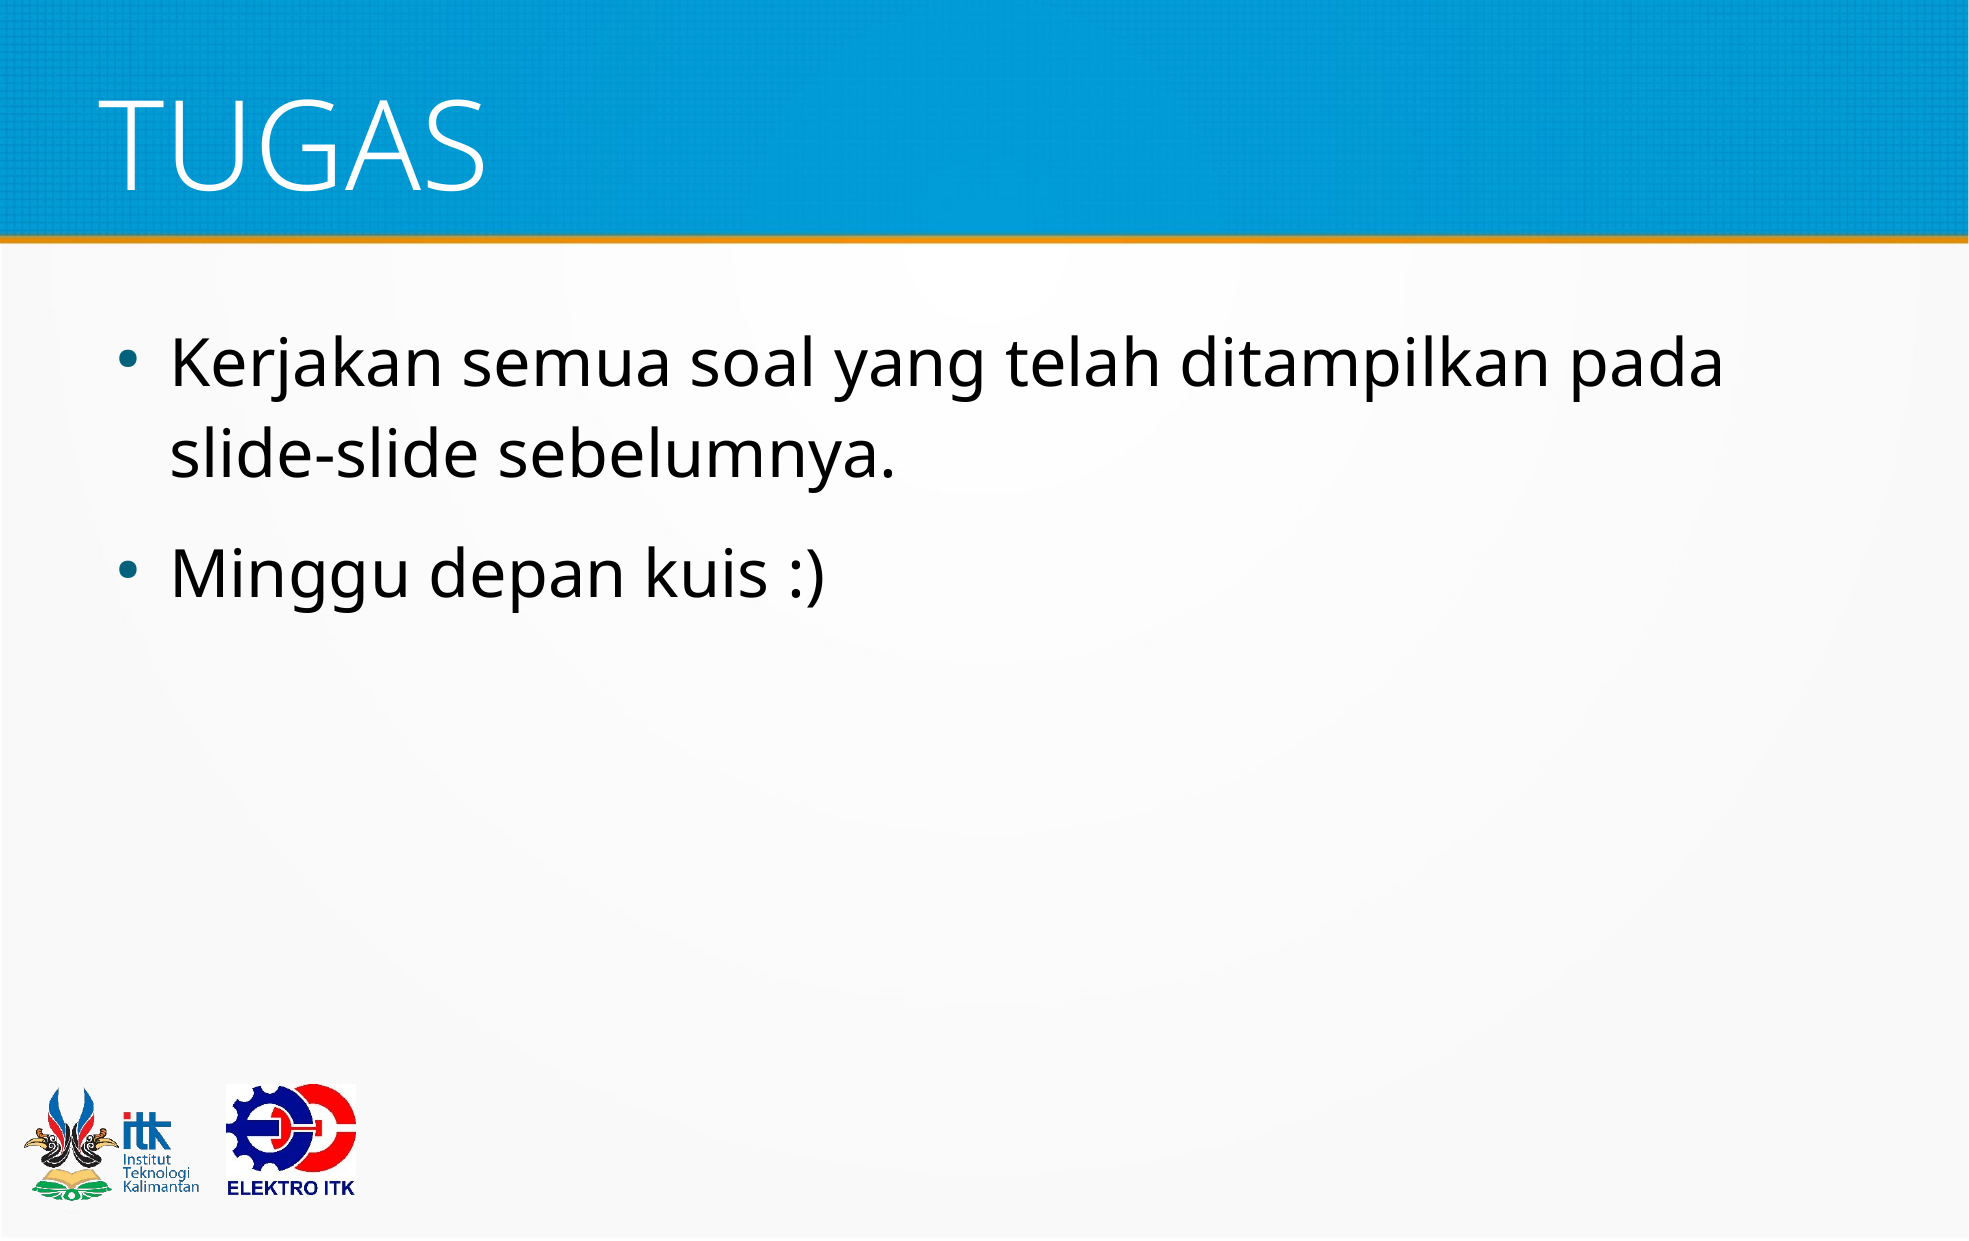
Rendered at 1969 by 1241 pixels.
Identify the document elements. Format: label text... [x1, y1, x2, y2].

list Kerjakan semua soal yang telah ditampilkan pada slide-slide sebelumnya. Minggu depan kuis :) [98, 315, 1861, 1081]
title TUGAS [98, 19, 1870, 227]
picture [0, 233, 1969, 1241]
